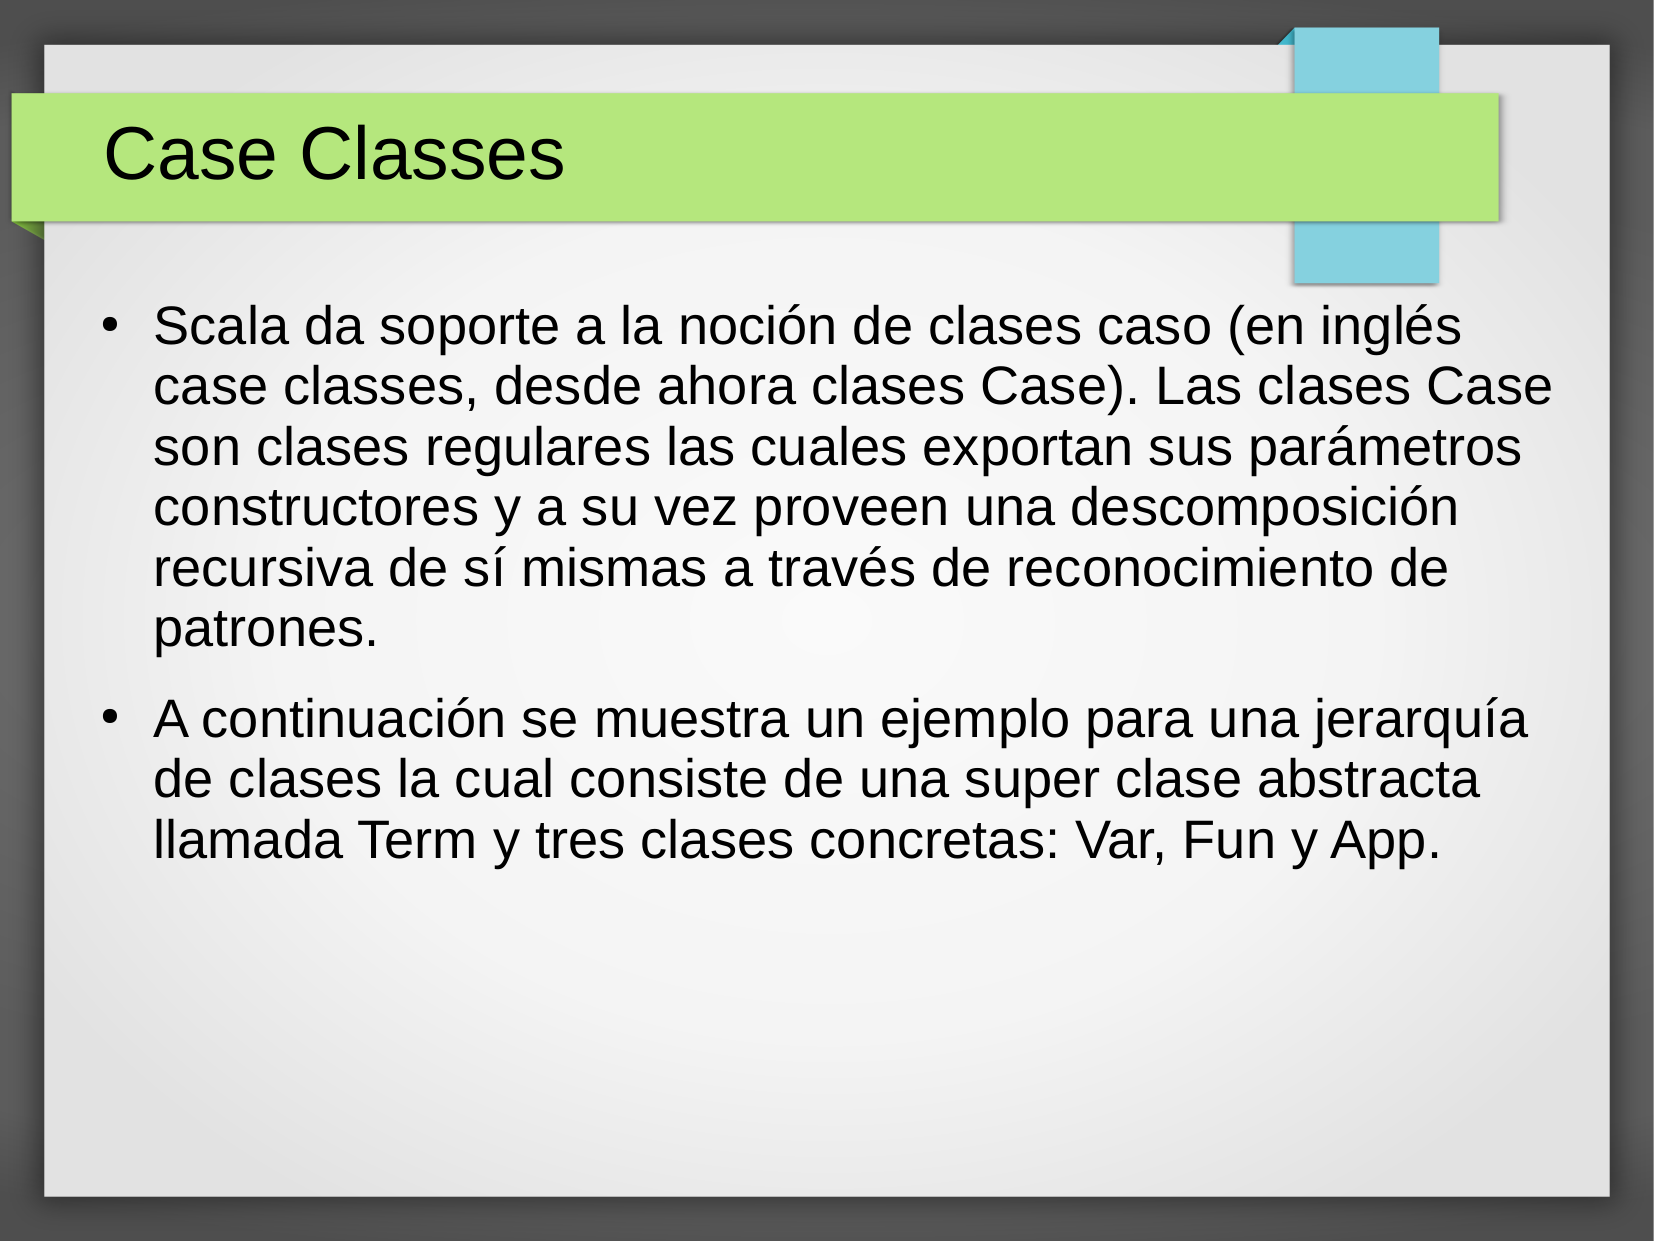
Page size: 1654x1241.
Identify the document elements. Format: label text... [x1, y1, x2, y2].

picture [0, 0, 1654, 1241]
title Case Classes [82, 94, 1264, 213]
list Scala da soporte a la noción de clases caso (en inglés case classes, desde ahora clases Case). Las clases Case son clases regulares las cuales exportan sus parámetros constructores y a su vez proveen una descomposición recursiva de sí mismas a través de reconocimiento de patrones. A continuación se muestra un ejemplo para una jerarquía de clases la cual consiste de una super clase abstracta llamada Term y tres clases concretas: Var, Fun y App. [82, 295, 1571, 1015]
